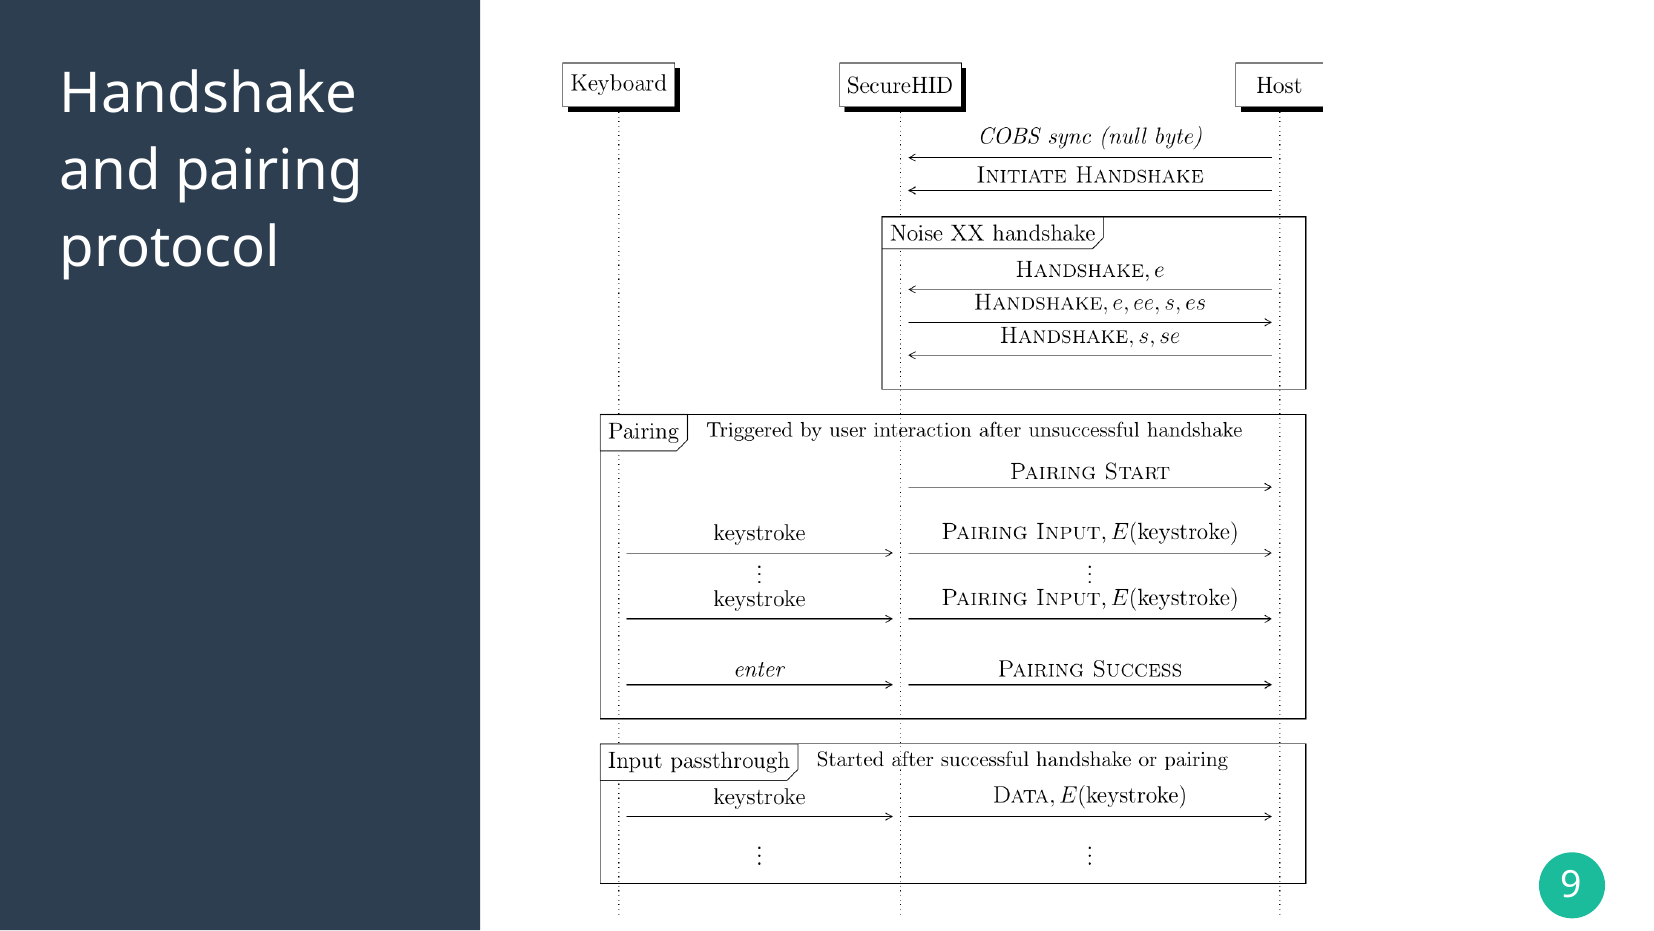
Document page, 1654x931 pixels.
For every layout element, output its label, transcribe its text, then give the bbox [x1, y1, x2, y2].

text_box <number> [1511, 838, 1630, 928]
text_box Handshake and pairing protocol [45, 45, 511, 466]
text_box [0, 0, 481, 931]
picture [544, 44, 1323, 931]
